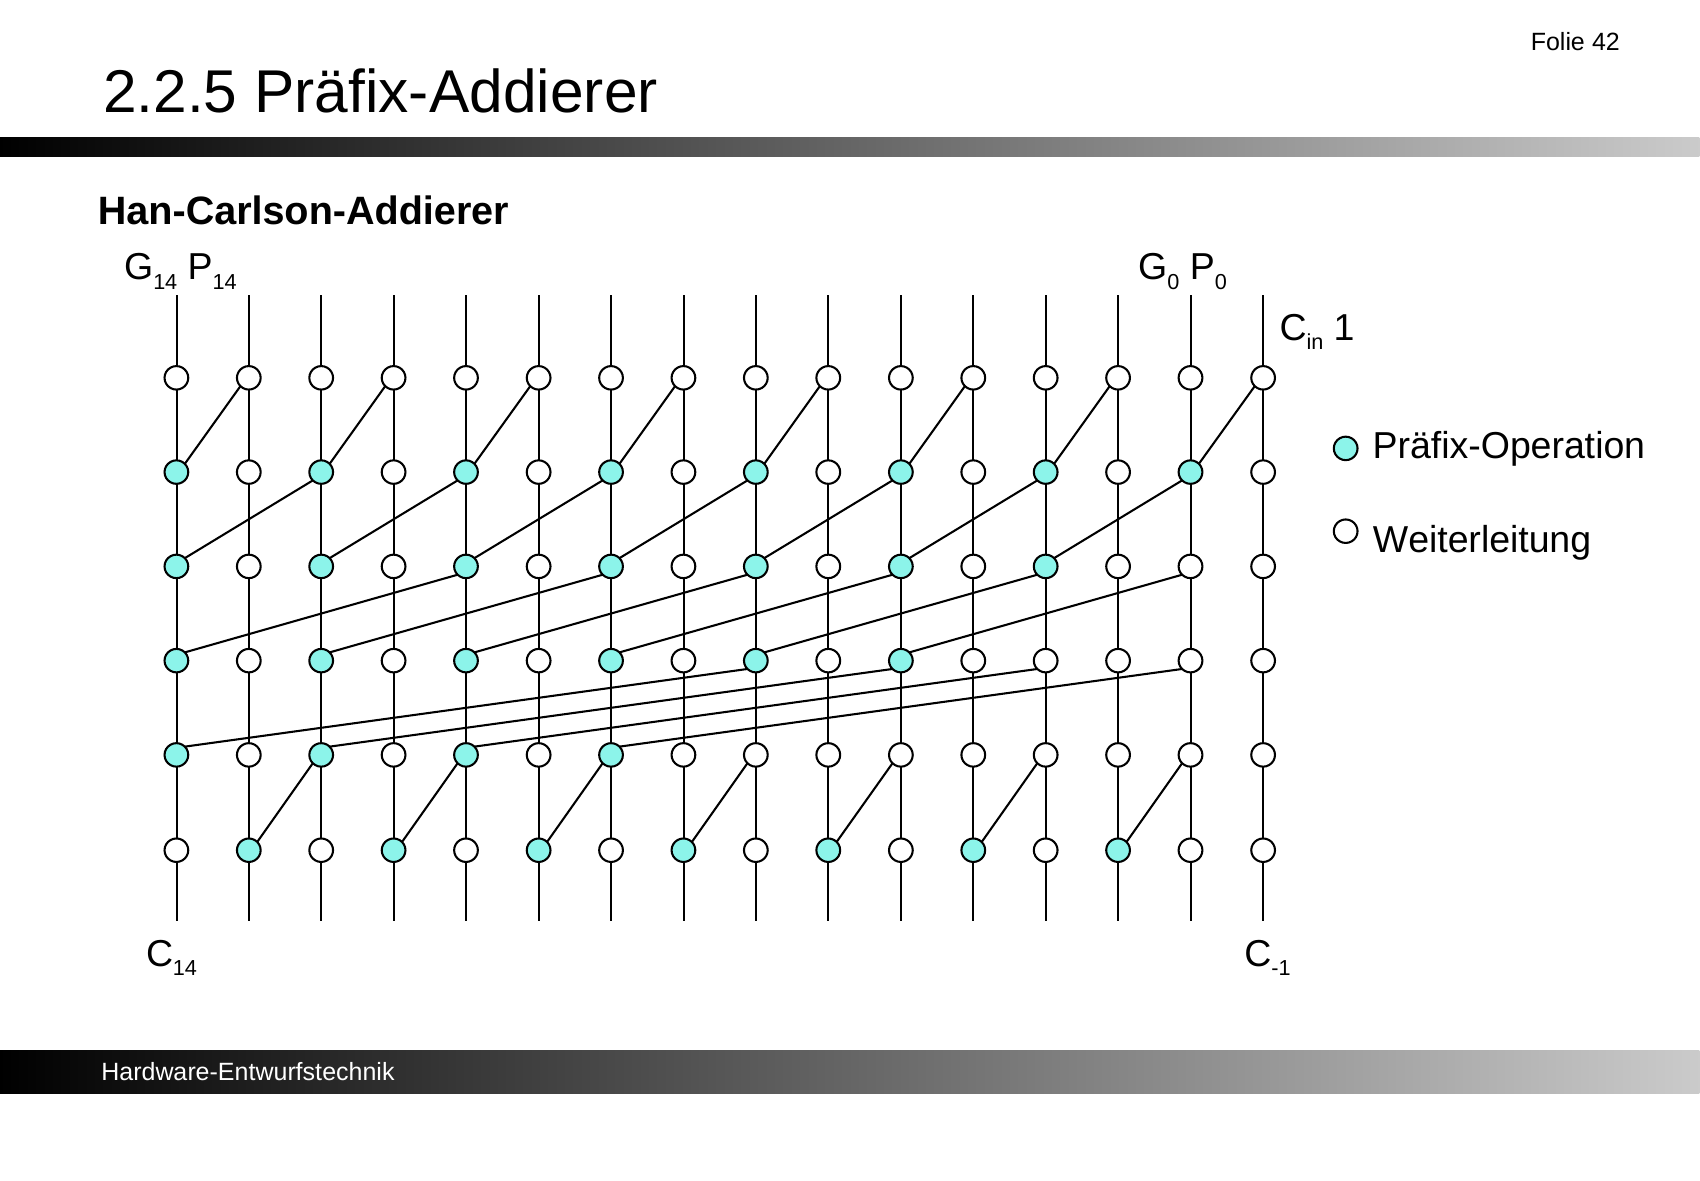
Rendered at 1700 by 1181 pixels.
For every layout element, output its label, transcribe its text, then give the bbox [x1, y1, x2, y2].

text_box [599, 554, 623, 579]
text_box [1106, 743, 1130, 767]
text_box [889, 460, 913, 484]
text_box [381, 743, 406, 767]
text_box [1178, 648, 1203, 673]
text_box [236, 743, 261, 767]
text_box [1106, 648, 1130, 673]
text_box [743, 838, 768, 862]
text_box [1033, 648, 1058, 673]
text_box [236, 460, 261, 484]
text_box Präfix-Operation [1358, 413, 1661, 474]
text_box [889, 366, 913, 390]
text_box [381, 648, 406, 673]
text_box [236, 554, 261, 579]
text_box [1033, 554, 1058, 579]
text_box [1333, 436, 1358, 461]
text_box C-1 [1229, 921, 1306, 988]
text_box [599, 648, 623, 673]
text_box [381, 554, 406, 579]
text_box [743, 460, 768, 484]
text_box [599, 743, 623, 767]
text_box [1178, 460, 1203, 484]
text_box [236, 838, 261, 862]
text_box [671, 460, 696, 484]
list Han-Carlson-Addierer [81, 176, 1607, 996]
text_box [1251, 743, 1276, 767]
text_box [816, 460, 841, 484]
text_box [454, 366, 478, 390]
text_box [164, 460, 189, 484]
text_box [309, 743, 334, 767]
text_box [454, 460, 478, 484]
text_box [1106, 460, 1130, 484]
text_box [164, 648, 189, 673]
text_box [599, 366, 623, 390]
text_box [526, 554, 551, 579]
text_box [1106, 366, 1130, 390]
text_box [961, 554, 986, 579]
text_box [816, 648, 841, 673]
text_box [1033, 838, 1058, 862]
text_box [1178, 366, 1203, 390]
text_box [526, 743, 551, 767]
text_box [961, 838, 986, 862]
text_box [236, 366, 261, 390]
text_box [743, 743, 768, 767]
text_box [309, 648, 334, 673]
text_box [309, 554, 334, 579]
text_box [889, 554, 913, 579]
text_box [454, 838, 478, 862]
text_box [381, 460, 406, 484]
text_box [671, 366, 696, 390]
text_box [743, 648, 768, 673]
text_box Cin 1 [1264, 294, 1370, 362]
text_box [164, 743, 189, 767]
text_box [164, 838, 189, 862]
text_box [671, 648, 696, 673]
text_box [454, 554, 478, 579]
text_box [1106, 838, 1130, 862]
text_box [526, 838, 551, 862]
text_box [309, 460, 334, 484]
text_box [1333, 519, 1358, 543]
text_box [889, 838, 913, 862]
text_box [1251, 366, 1276, 390]
text_box [671, 554, 696, 579]
text_box [236, 648, 261, 673]
title 2.2.5 Präfix-Addierer [87, 36, 1421, 142]
text_box [381, 366, 406, 390]
text_box [164, 554, 189, 579]
text_box [961, 648, 986, 673]
text_box [1251, 838, 1276, 862]
text_box [1106, 554, 1130, 579]
text_box [961, 743, 986, 767]
text_box [743, 366, 768, 390]
text_box [599, 460, 623, 484]
text_box [671, 743, 696, 767]
text_box [526, 460, 551, 484]
text_box [1251, 648, 1276, 673]
text_box [816, 366, 841, 390]
text_box [309, 838, 334, 862]
text_box [381, 838, 406, 862]
text_box [816, 743, 841, 767]
text_box [526, 648, 551, 673]
text_box [1178, 554, 1203, 579]
text_box [1251, 460, 1276, 484]
text_box G14 P14 [109, 234, 252, 302]
text_box [1178, 838, 1203, 862]
text_box [889, 648, 913, 673]
text_box [1251, 554, 1276, 579]
text_box [743, 554, 768, 579]
text_box [816, 838, 841, 862]
text_box [816, 554, 841, 579]
text_box [1033, 743, 1058, 767]
text_box [164, 366, 189, 390]
text_box [889, 743, 913, 767]
text_box [1178, 743, 1203, 767]
text_box [599, 838, 623, 862]
text_box [454, 743, 478, 767]
text_box [1033, 366, 1058, 390]
text_box Weiterleitung [1358, 507, 1607, 568]
text_box [961, 366, 986, 390]
text_box [961, 460, 986, 484]
text_box G0 P0 [1123, 234, 1242, 302]
text_box [526, 366, 551, 390]
text_box [1033, 460, 1058, 484]
text_box [309, 366, 334, 390]
text_box [454, 648, 478, 673]
text_box [671, 838, 696, 862]
text_box C14 [131, 921, 212, 988]
